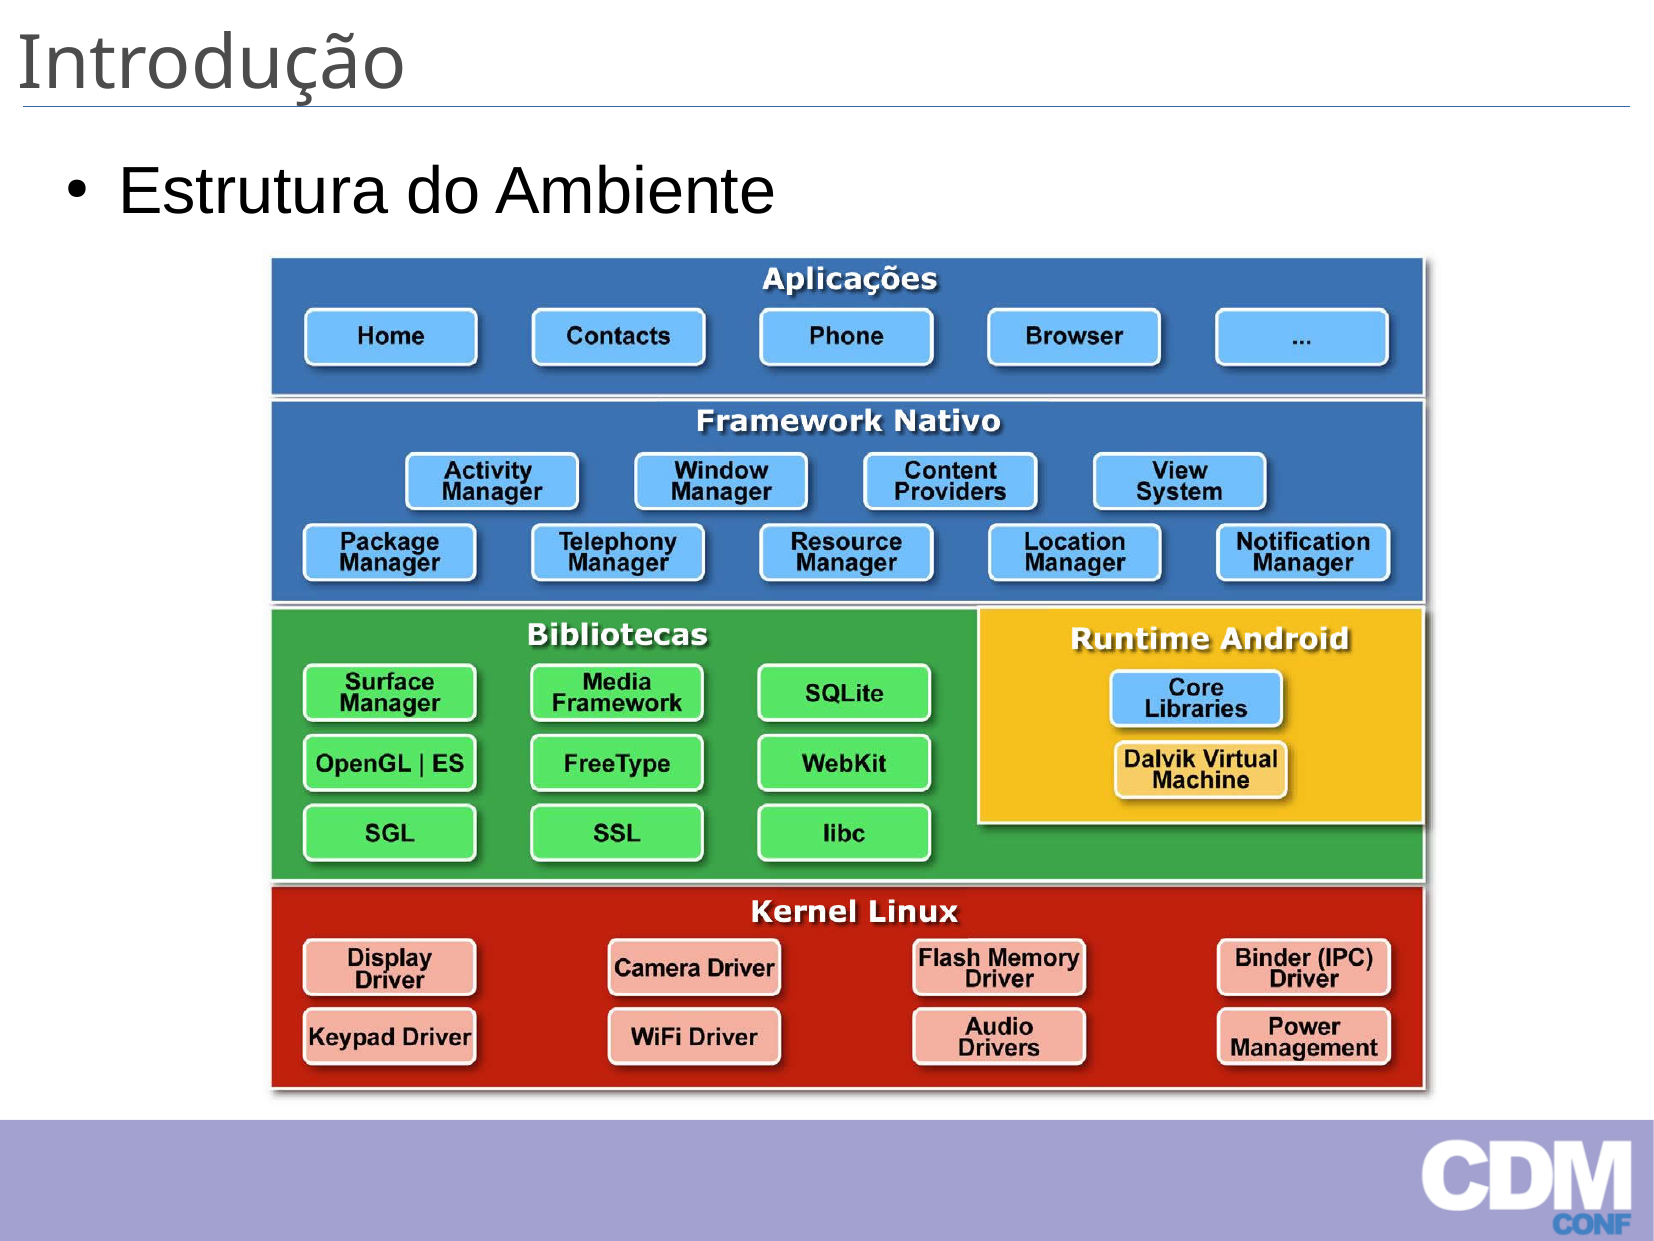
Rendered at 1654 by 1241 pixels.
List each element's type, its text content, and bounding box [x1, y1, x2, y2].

picture [0, 0, 1654, 1241]
list Estrutura do Ambiente [47, 153, 1607, 873]
title Introdução [17, 15, 1607, 103]
